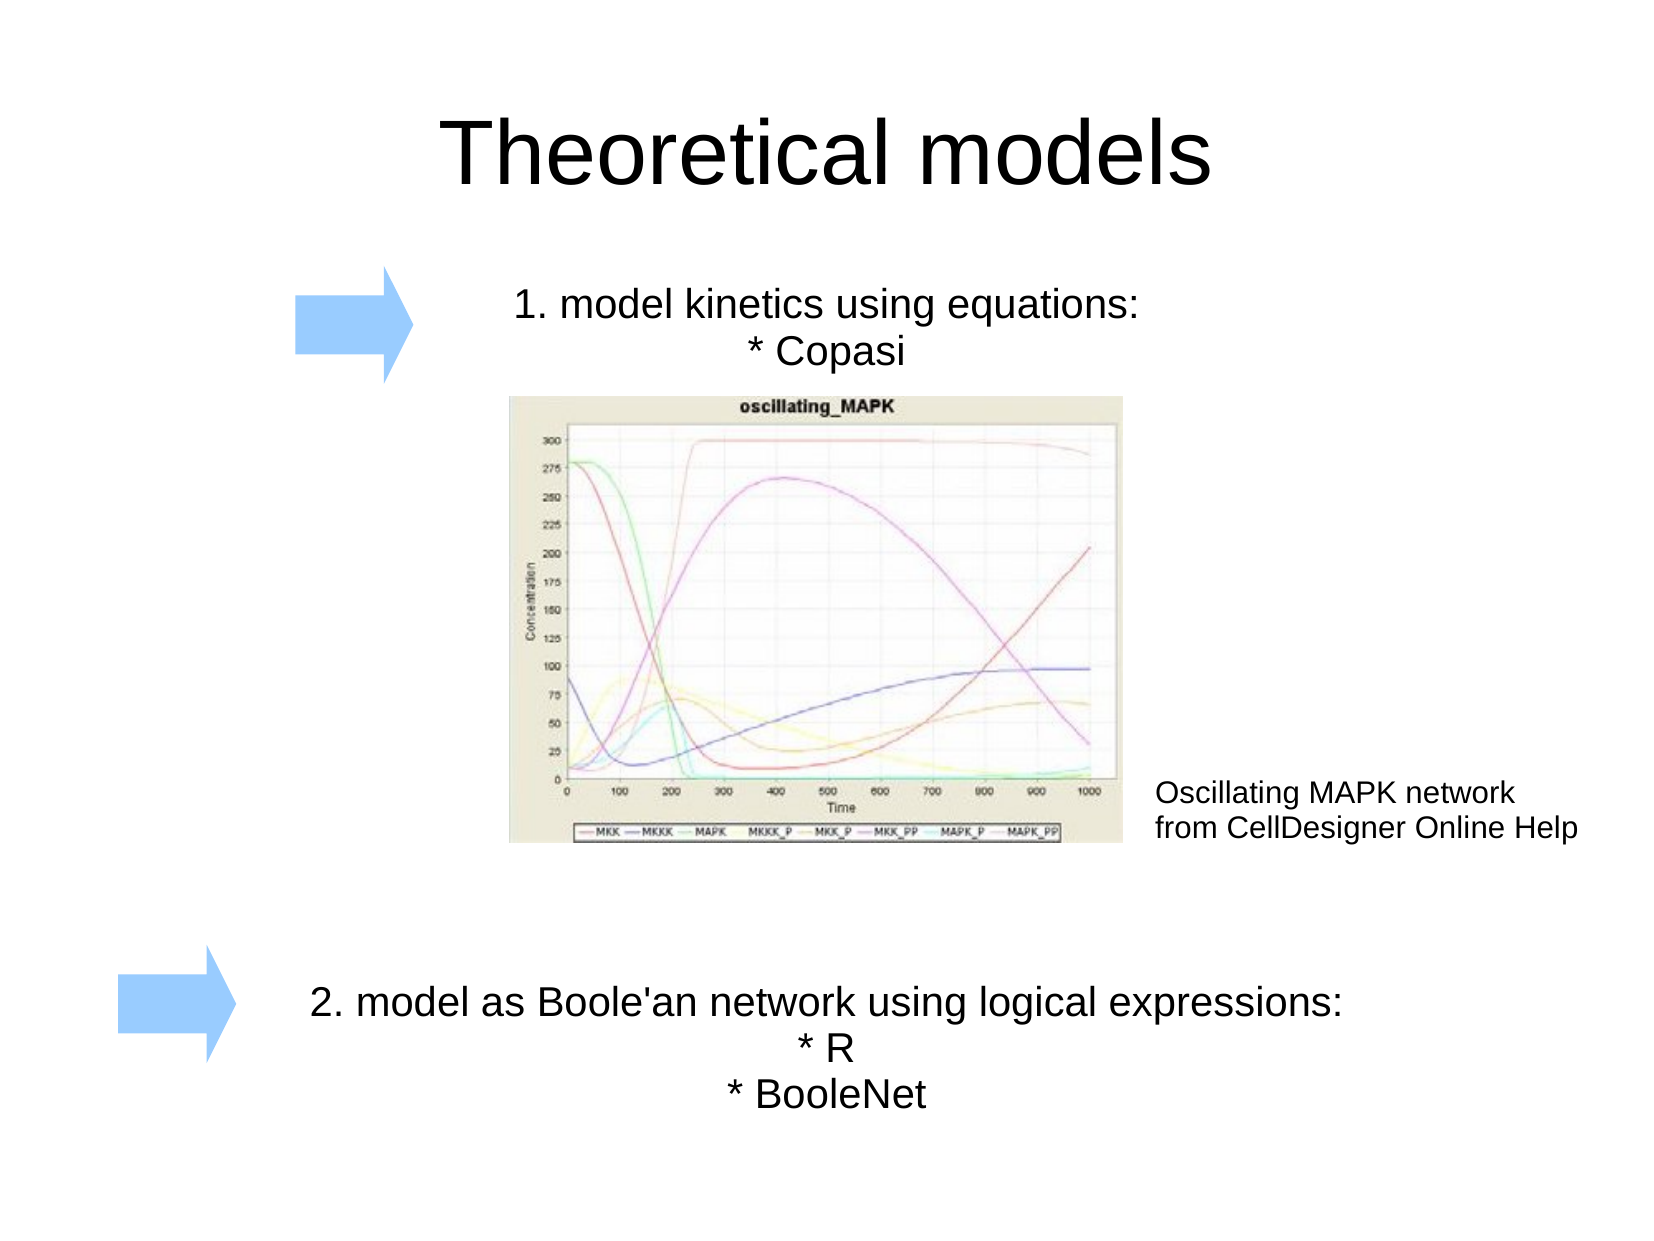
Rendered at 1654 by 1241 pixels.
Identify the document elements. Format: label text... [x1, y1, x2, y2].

text_box Oscillating MAPK network from CellDesigner Online Help [1140, 767, 1595, 852]
text_box [295, 265, 414, 384]
text_box [118, 944, 237, 1064]
subtitle 1. model kinetics using equations: * Copasi 2. model as Boole'an network using logical expressions: * R * BooleNet [82, 281, 1571, 1118]
picture [509, 396, 1123, 843]
title Theoretical models [82, 56, 1571, 250]
